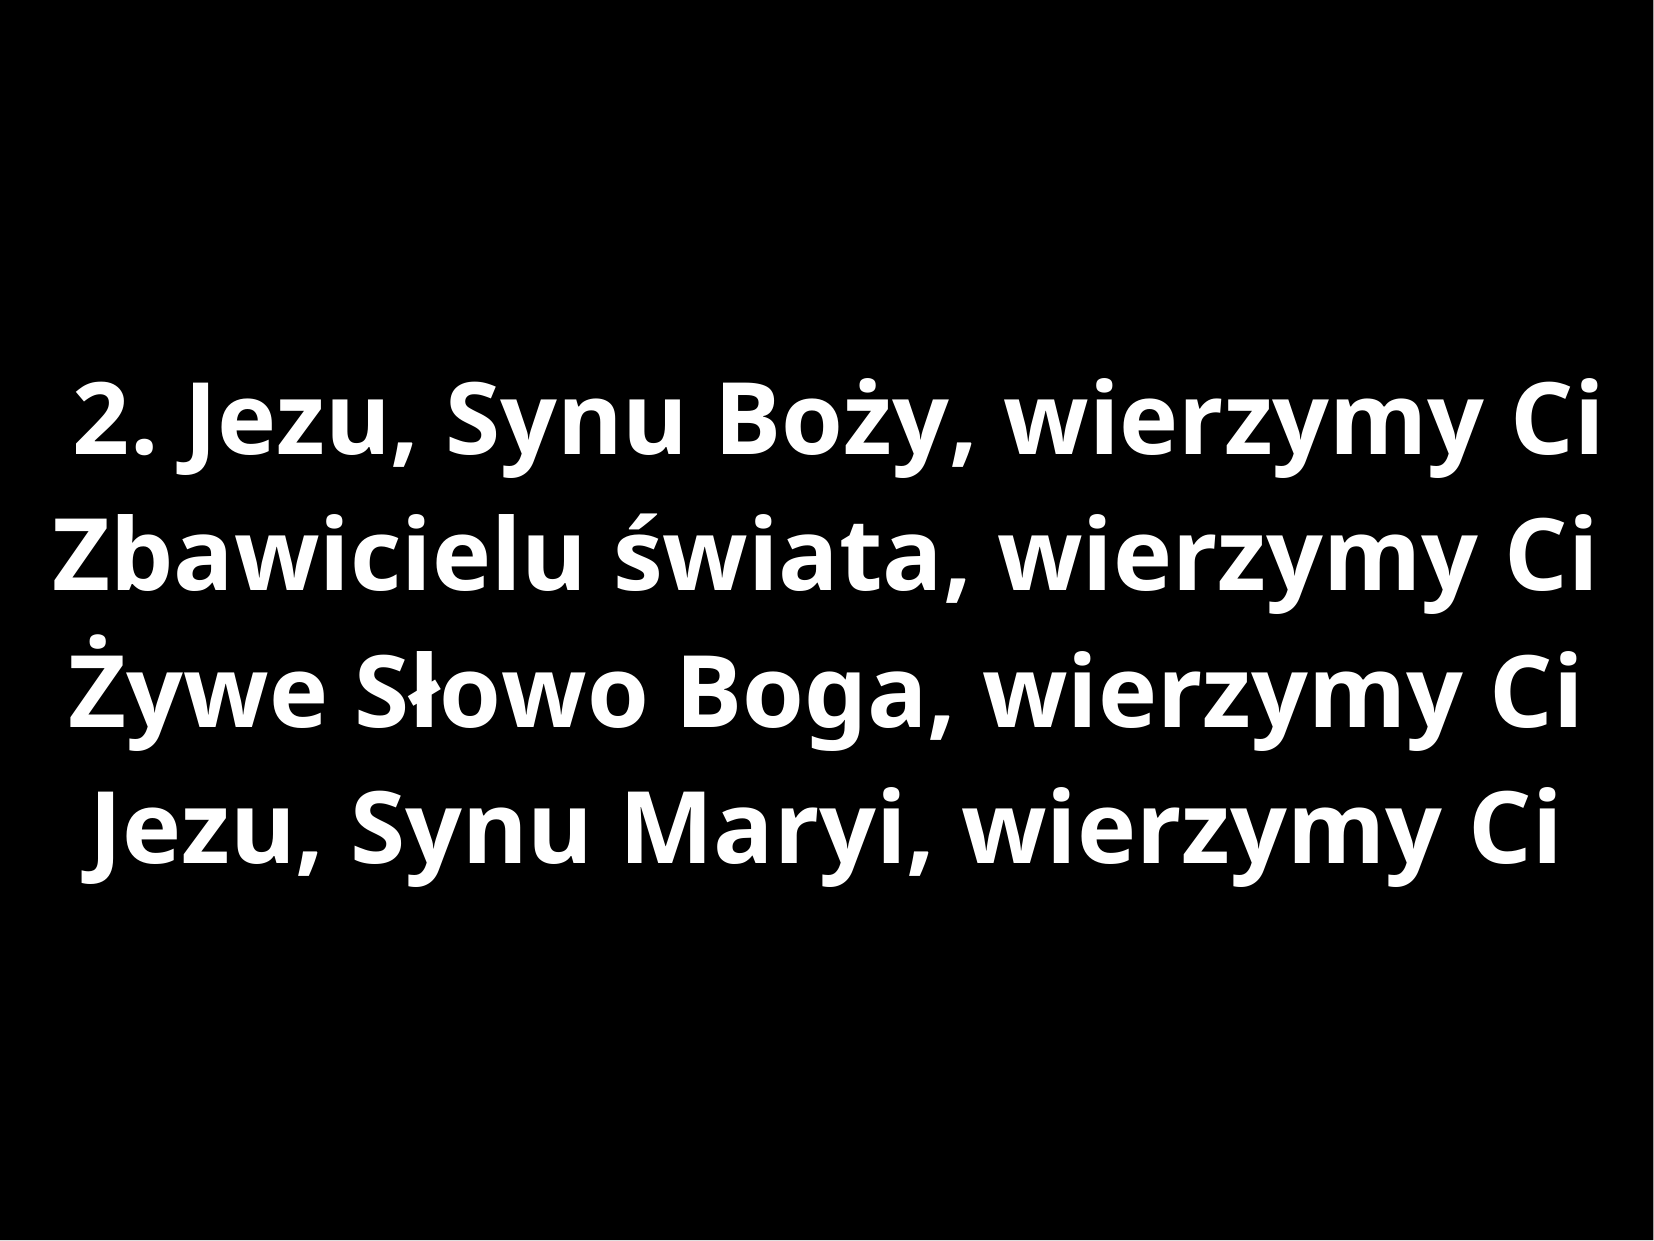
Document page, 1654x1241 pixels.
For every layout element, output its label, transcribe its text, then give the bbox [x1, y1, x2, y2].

title 2. Jezu, Synu Boży, wierzymy Ci Zbawicielu świata, wierzymy Ci Żywe Słowo Boga, wierzymy Ci Jezu, Synu Maryi, wierzymy Ci [0, 0, 1654, 1241]
